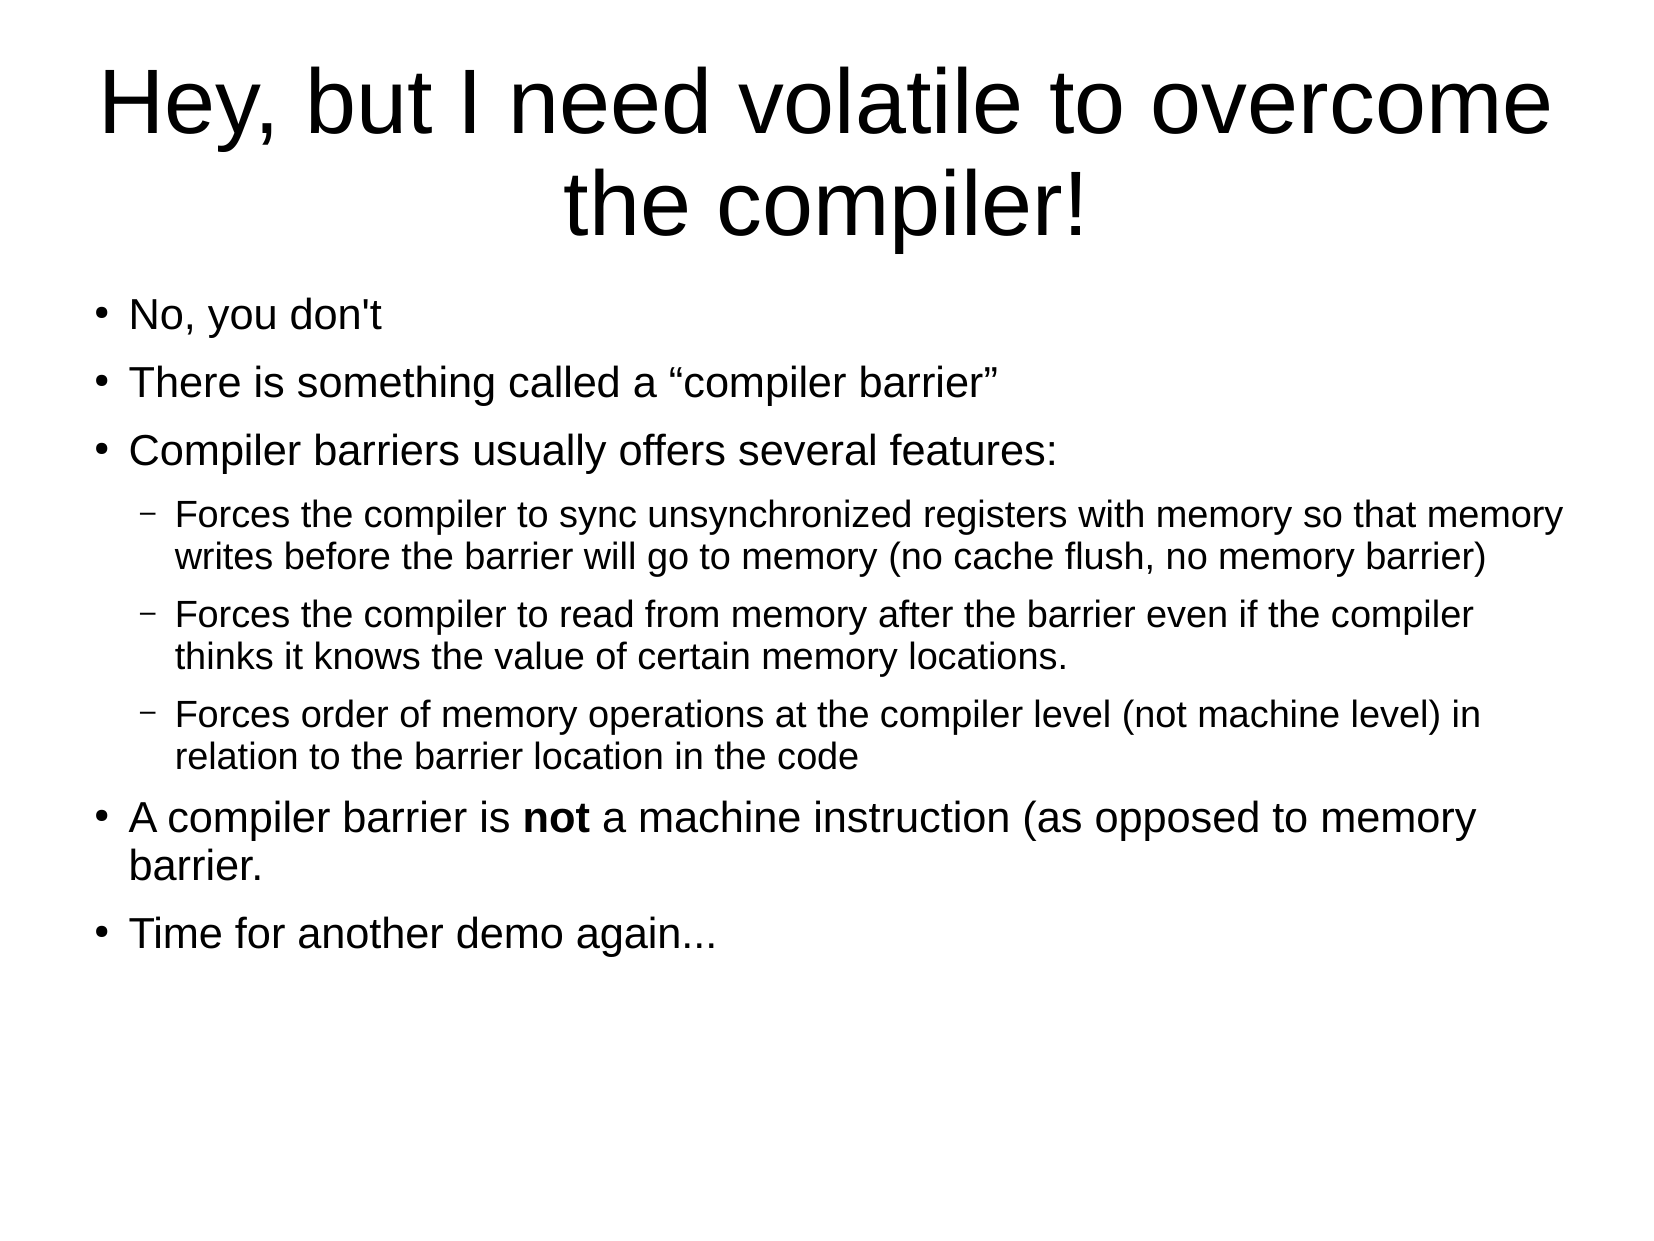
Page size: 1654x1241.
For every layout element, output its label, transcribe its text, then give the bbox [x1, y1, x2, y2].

list No, you don't There is something called a “compiler barrier” Compiler barriers usually offers several features: Forces the compiler to sync unsynchronized registers with memory so that memory writes before the barrier will go to memory (no cache flush, no memory barrier) Forces the compiler to read from memory after the barrier even if the compiler thinks it knows the value of certain memory locations. Forces order of memory operations at the compiler level (not machine level) in relation to the barrier location in the code A compiler barrier is not a machine instruction (as opposed to memory barrier. Time for another demo again... [82, 290, 1571, 1010]
title Hey, but I need volatile to overcome the compiler! [82, 49, 1571, 257]
